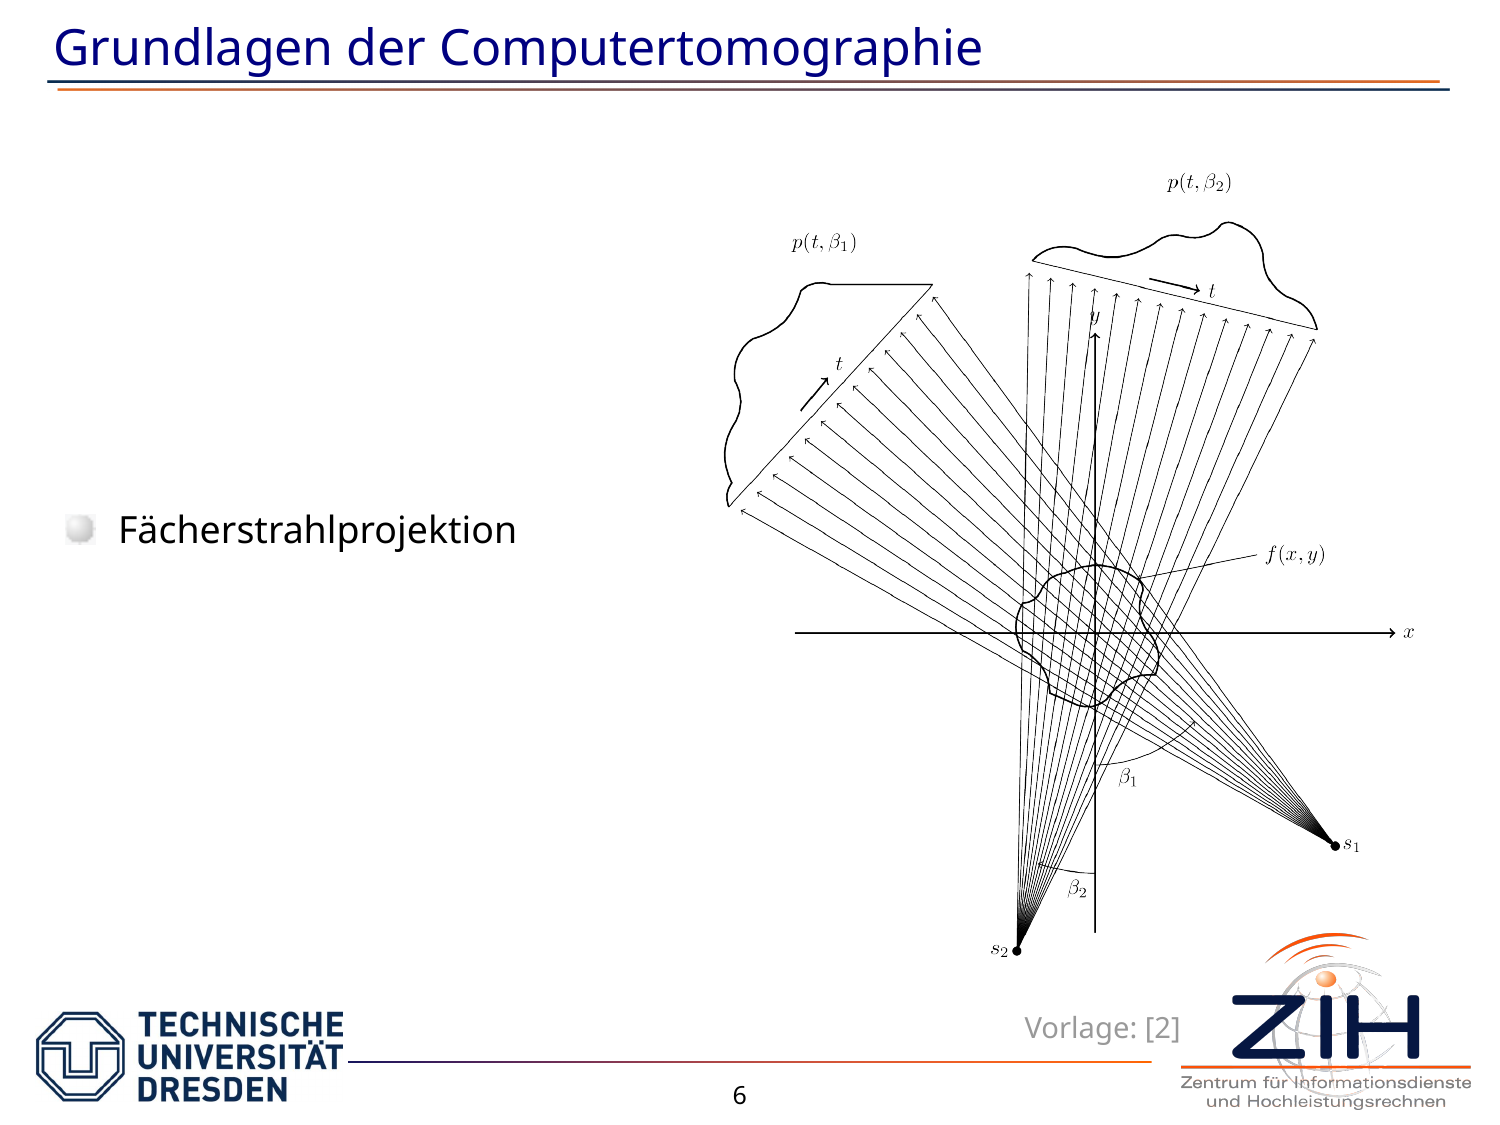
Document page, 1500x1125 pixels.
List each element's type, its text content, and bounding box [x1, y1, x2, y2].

picture [35, 1011, 343, 1102]
title Grundlagen der Computertomographie [53, 12, 1453, 81]
list Fächerstrahlprojektion [29, 118, 1418, 941]
text_box Vorlage: [2] [1009, 1000, 1185, 1051]
picture [47, 80, 1450, 91]
picture [720, 165, 1471, 1110]
